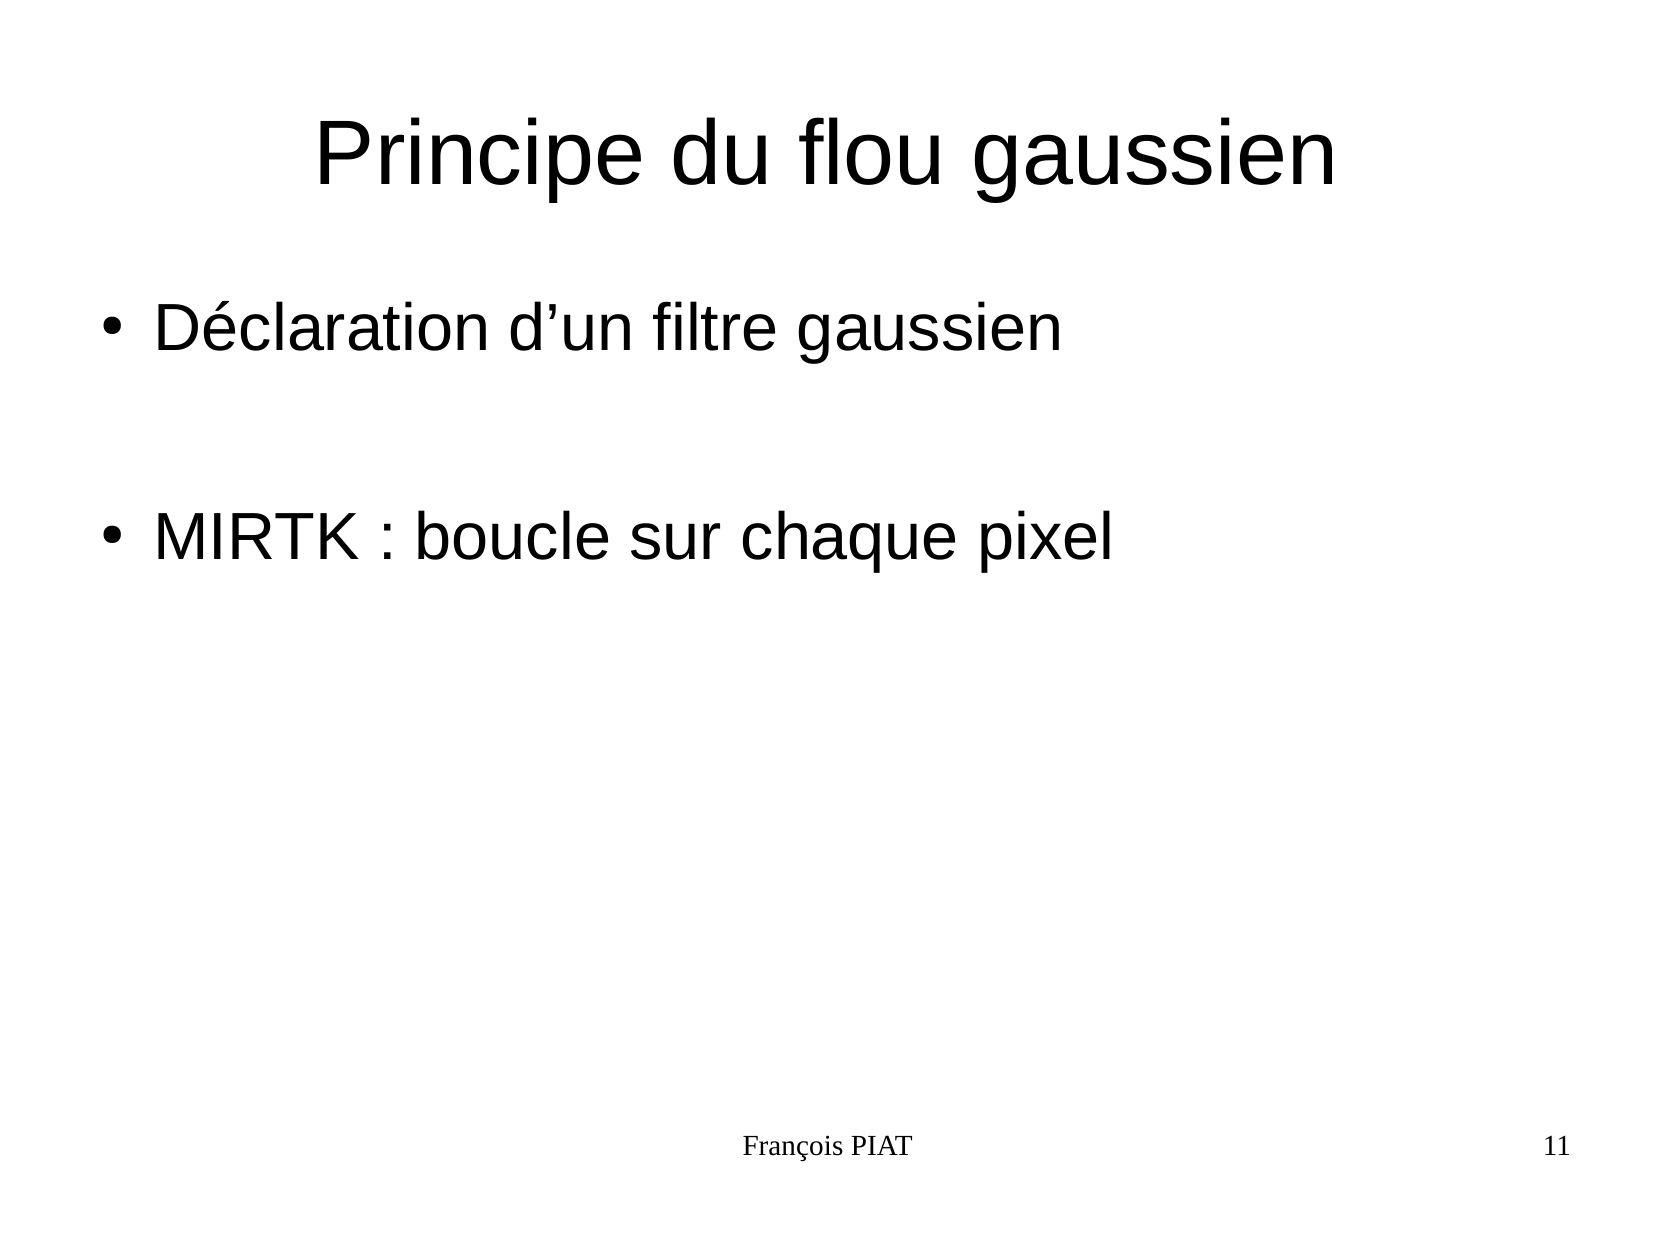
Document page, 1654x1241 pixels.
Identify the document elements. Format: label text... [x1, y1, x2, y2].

list Déclaration d’un filtre gaussien MIRTK : boucle sur chaque pixel [82, 290, 1571, 1010]
title Principe du flou gaussien [82, 49, 1571, 257]
